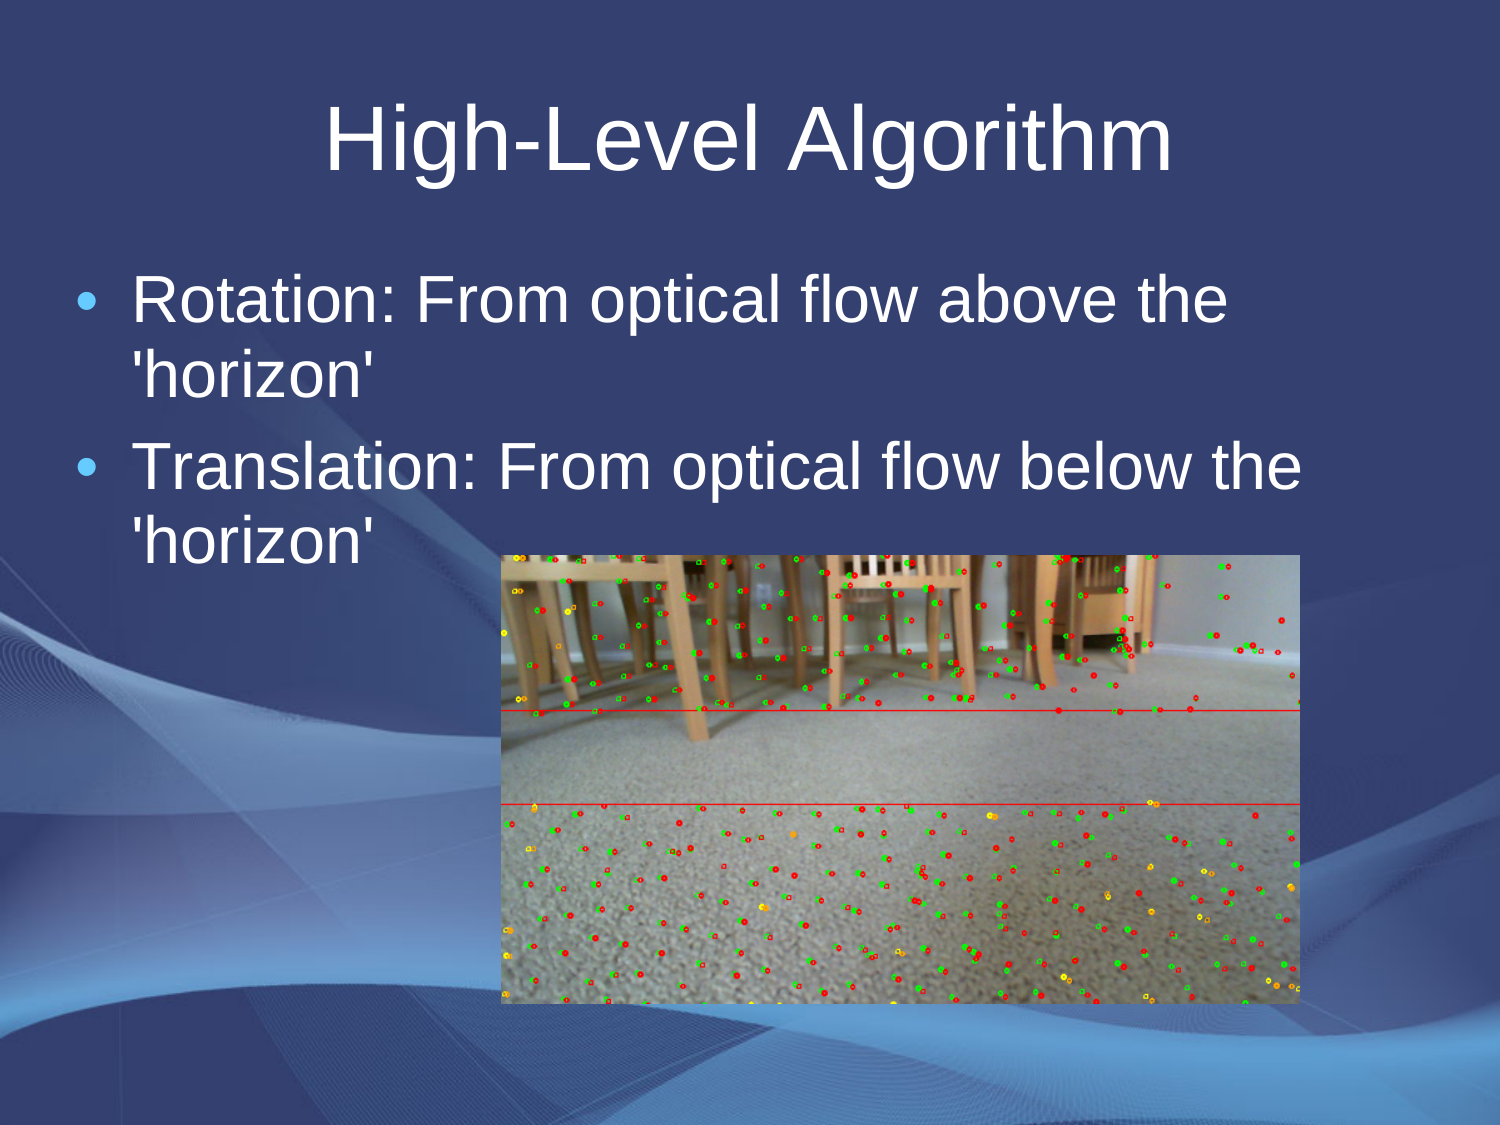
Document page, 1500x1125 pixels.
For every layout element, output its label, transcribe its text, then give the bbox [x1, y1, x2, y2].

list Rotation: From optical flow above the 'horizon' Translation: From optical flow below the 'horizon' [75, 262, 1426, 863]
picture [0, 0, 1500, 1125]
title High-Level Algorithm [75, 52, 1426, 226]
